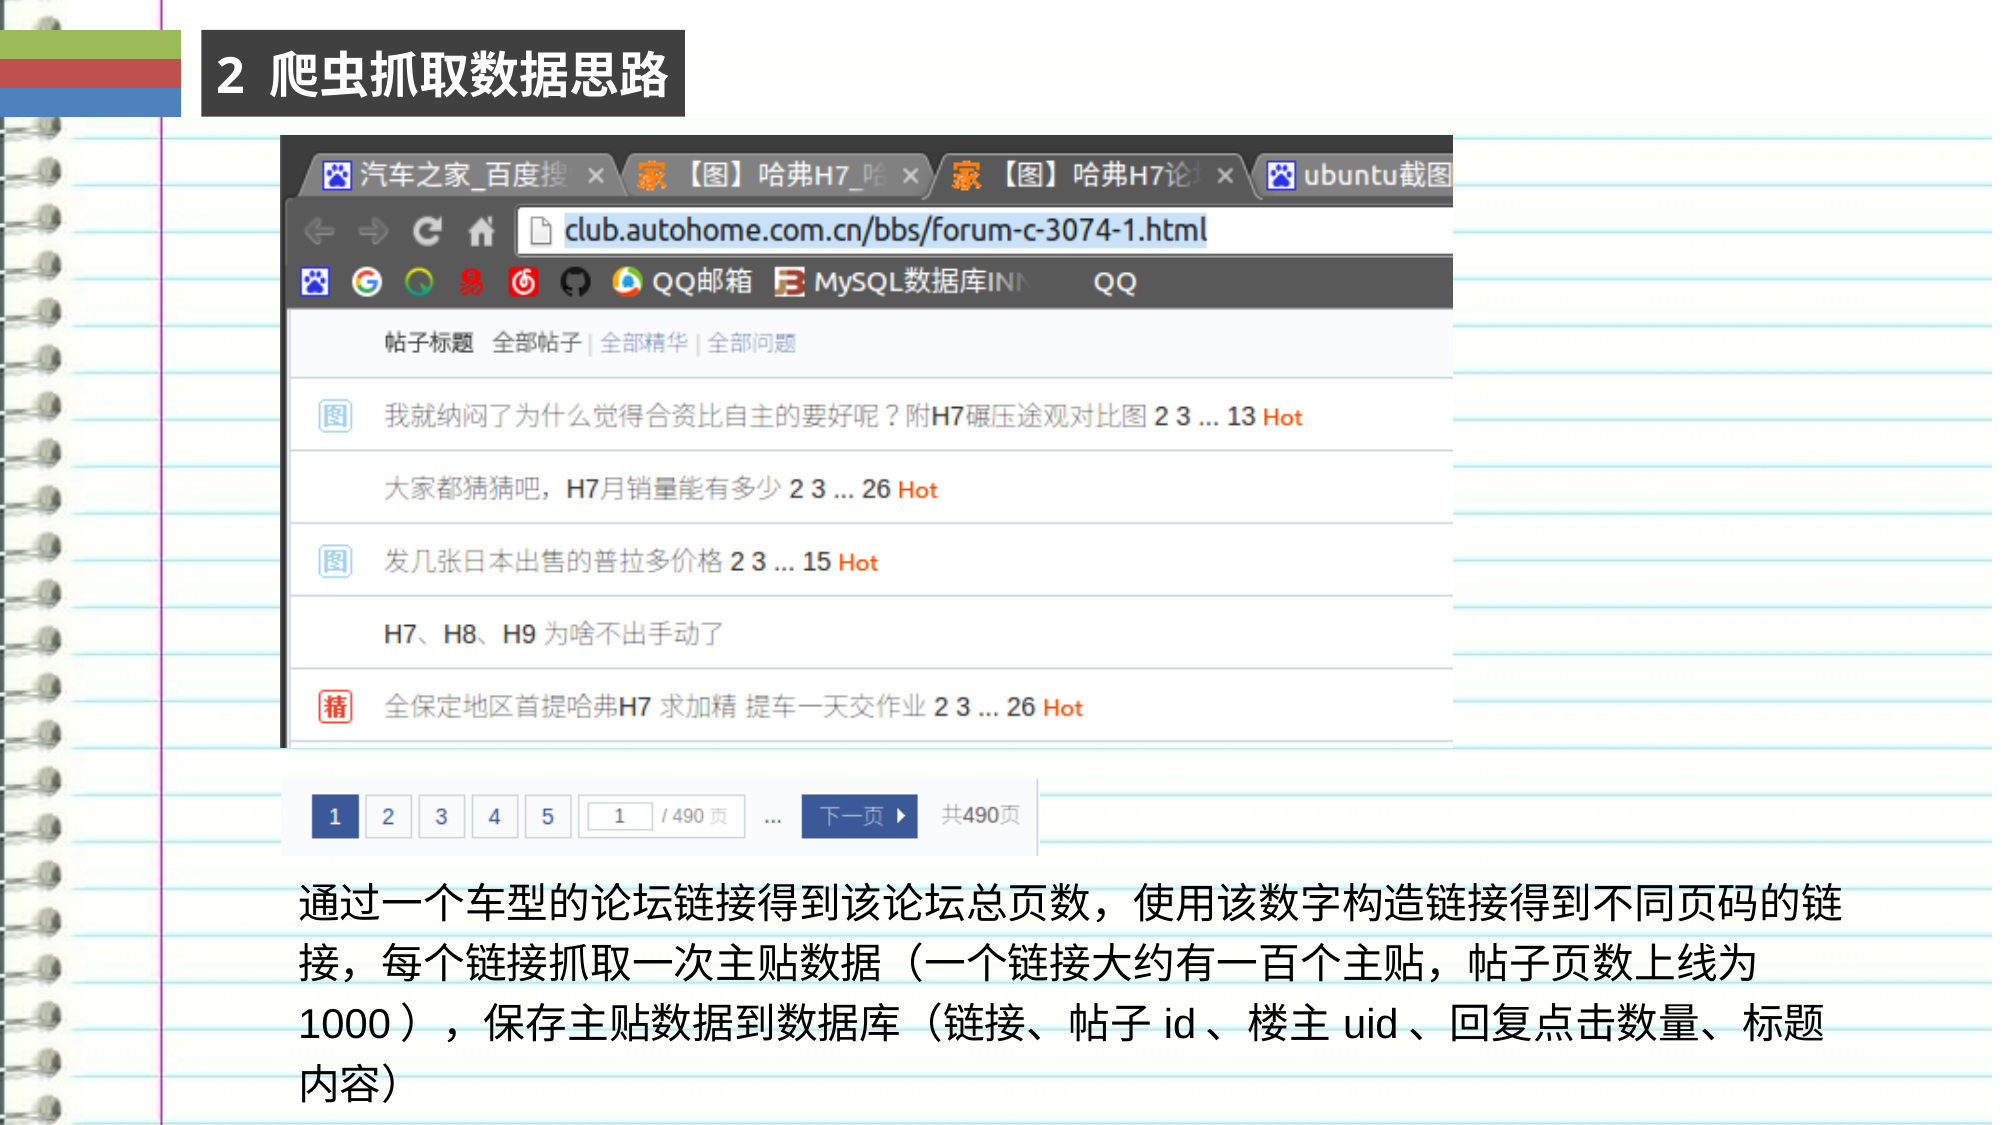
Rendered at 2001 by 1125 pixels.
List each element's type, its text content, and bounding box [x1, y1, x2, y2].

text_box 通过一个车型的论坛链接得到该论坛总页数，使用该数字构造链接得到不同页码的链接，每个链接抓取一次主贴数据（一个链接大约有一百个主贴，帖子页数上线为1000），保存主贴数据到数据库（链接、帖子id、楼主uid、回复点击数量、标题内容） [283, 862, 1867, 1125]
picture [0, 0, 1995, 1125]
text_box 2 爬虫抓取数据思路 [201, 29, 685, 117]
